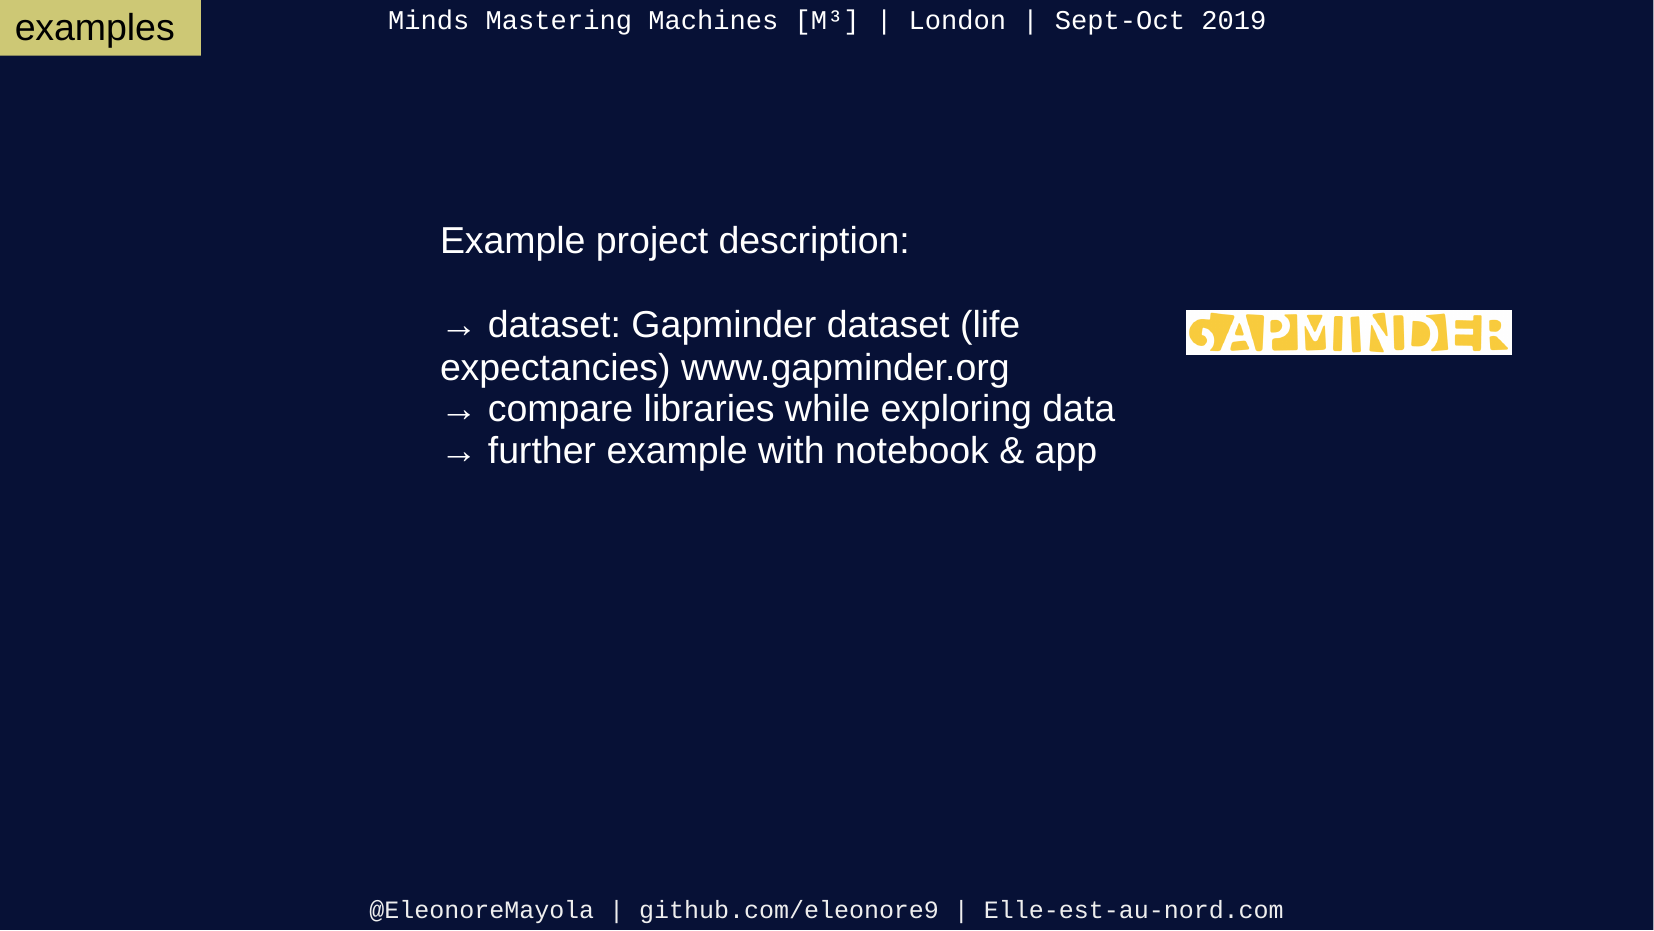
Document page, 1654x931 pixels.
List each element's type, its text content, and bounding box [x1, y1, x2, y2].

text_box @EleonoreMayola | github.com/eleonore9 | Elle-est-au-nord.com [295, 862, 1359, 931]
text_box Example project description: → dataset: Gapminder dataset (life expectancies) www.gapminder.org → compare libraries while exploring data → further example with notebook & app [425, 212, 1170, 480]
text_box Minds Mastering Machines [M³] | London | Sept-Oct 2019 [265, 0, 1388, 60]
text_box examples [0, 0, 201, 56]
picture [1186, 310, 1512, 355]
